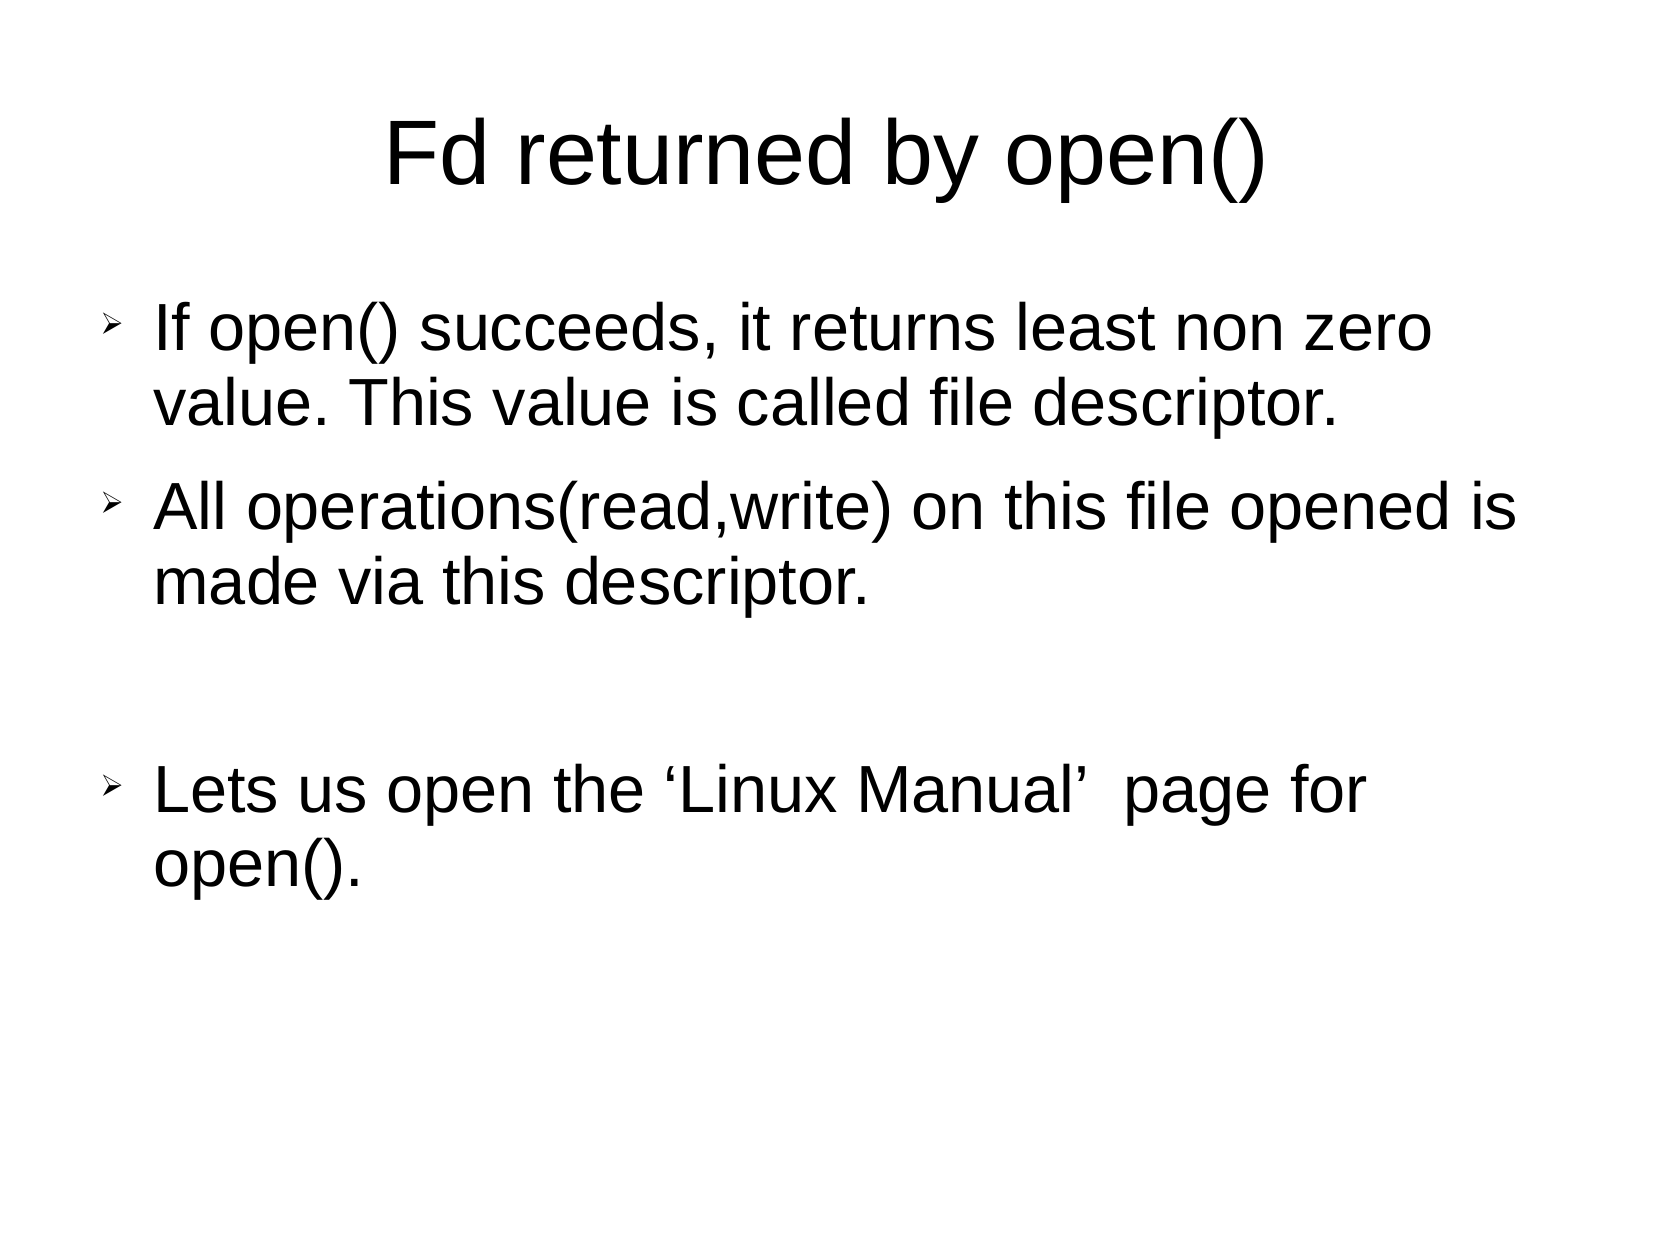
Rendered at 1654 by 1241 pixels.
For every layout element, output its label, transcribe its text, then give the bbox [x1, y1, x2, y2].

title Fd returned by open() [82, 49, 1571, 257]
list If open() succeeds, it returns least non zero value. This value is called file descriptor. All operations(read,write) on this file opened is made via this descriptor. Lets us open the ‘Linux Manual’ page for open(). [82, 290, 1571, 1010]
